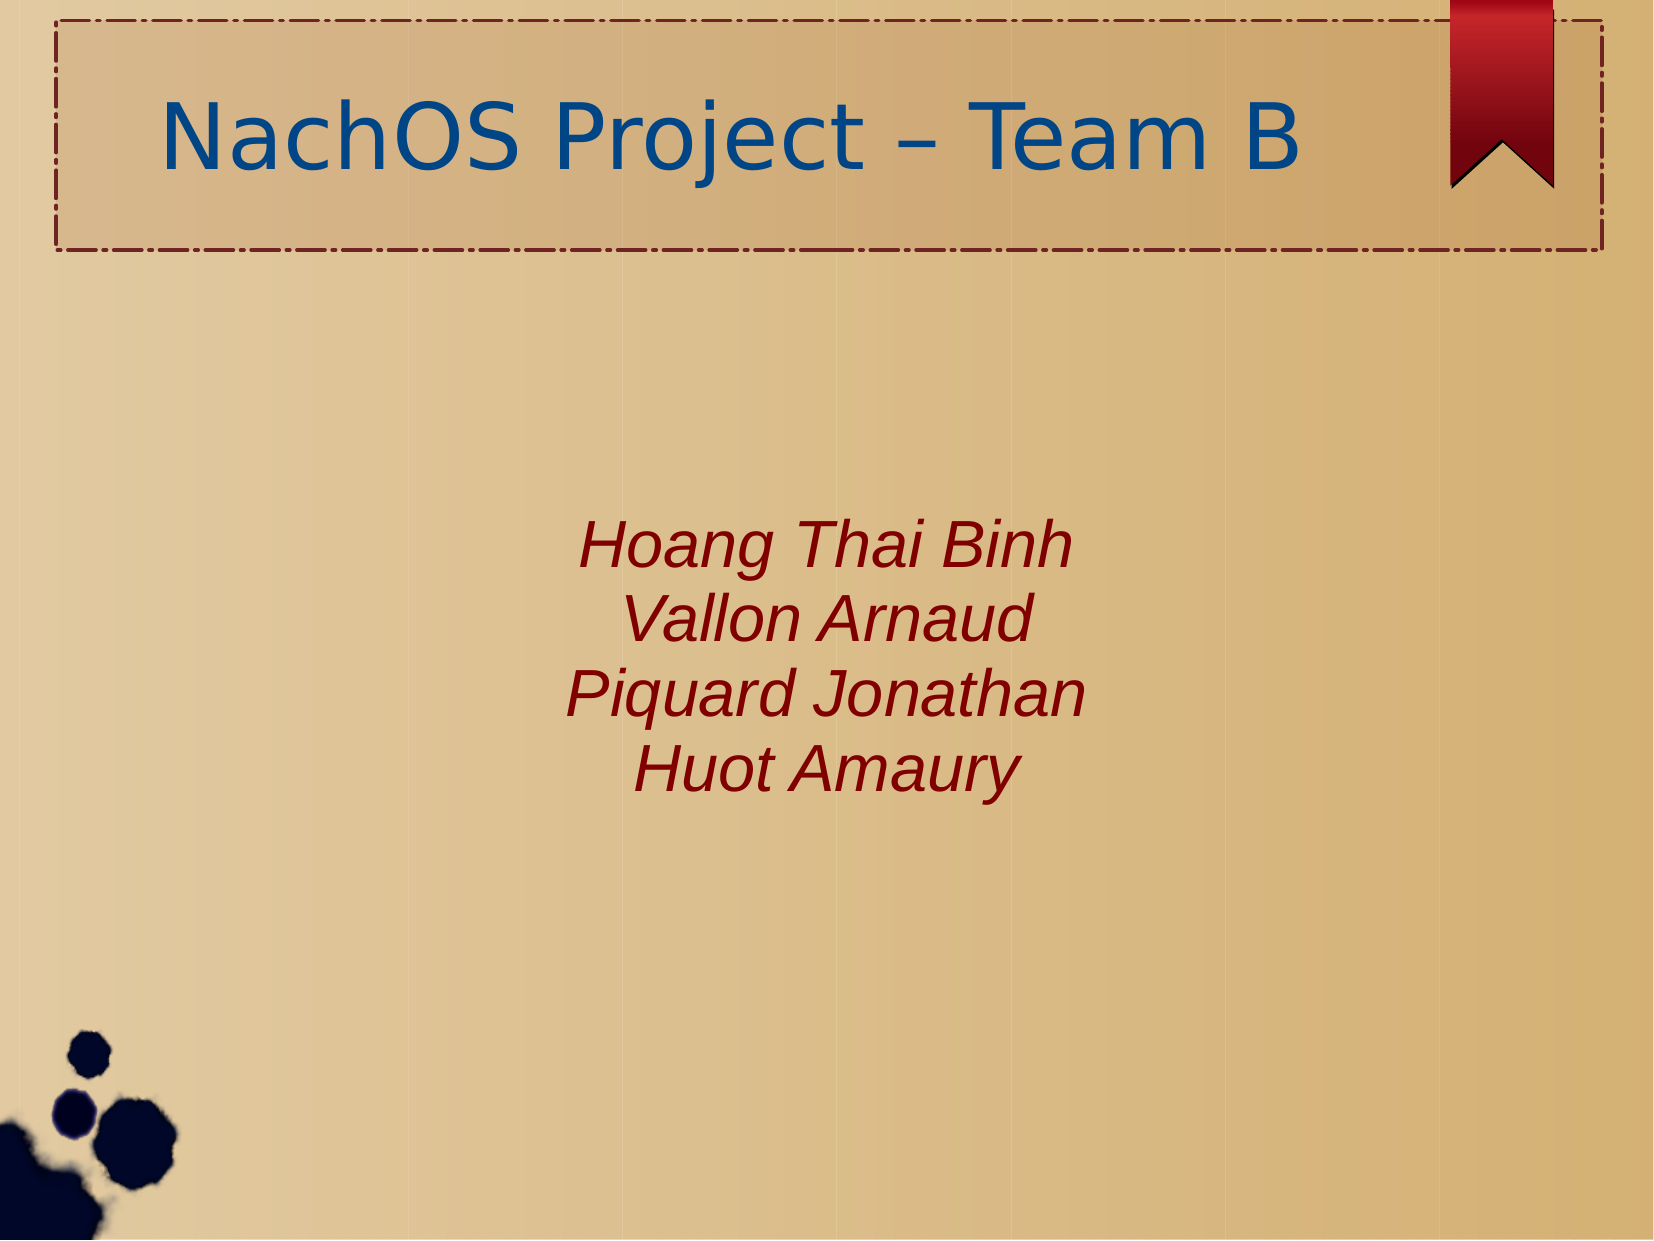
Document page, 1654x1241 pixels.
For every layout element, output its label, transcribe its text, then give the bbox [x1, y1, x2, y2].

subtitle Hoang Thai Binh Vallon Arnaud Piquard Jonathan Huot Amaury [82, 296, 1571, 1016]
title NachOS Project – Team B [82, 47, 1412, 229]
